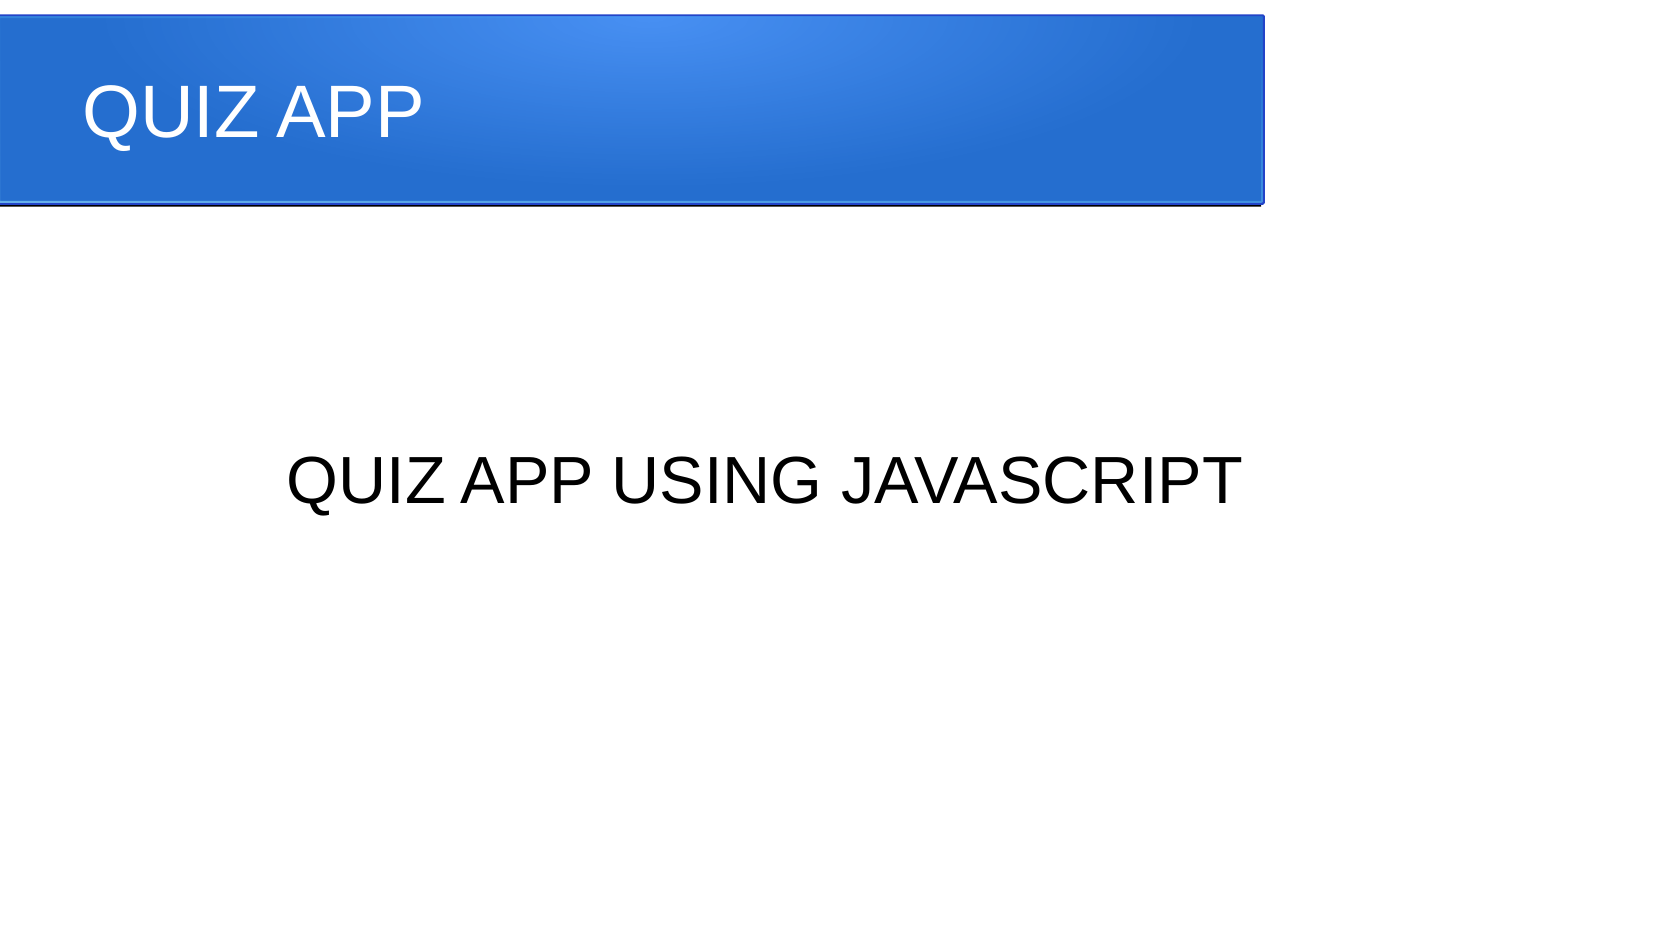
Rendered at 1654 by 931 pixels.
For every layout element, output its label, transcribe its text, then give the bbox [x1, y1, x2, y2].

subtitle QUIZ APP USING JAVASCRIPT [0, 210, 1531, 751]
title QUIZ APP [82, 35, 1235, 189]
